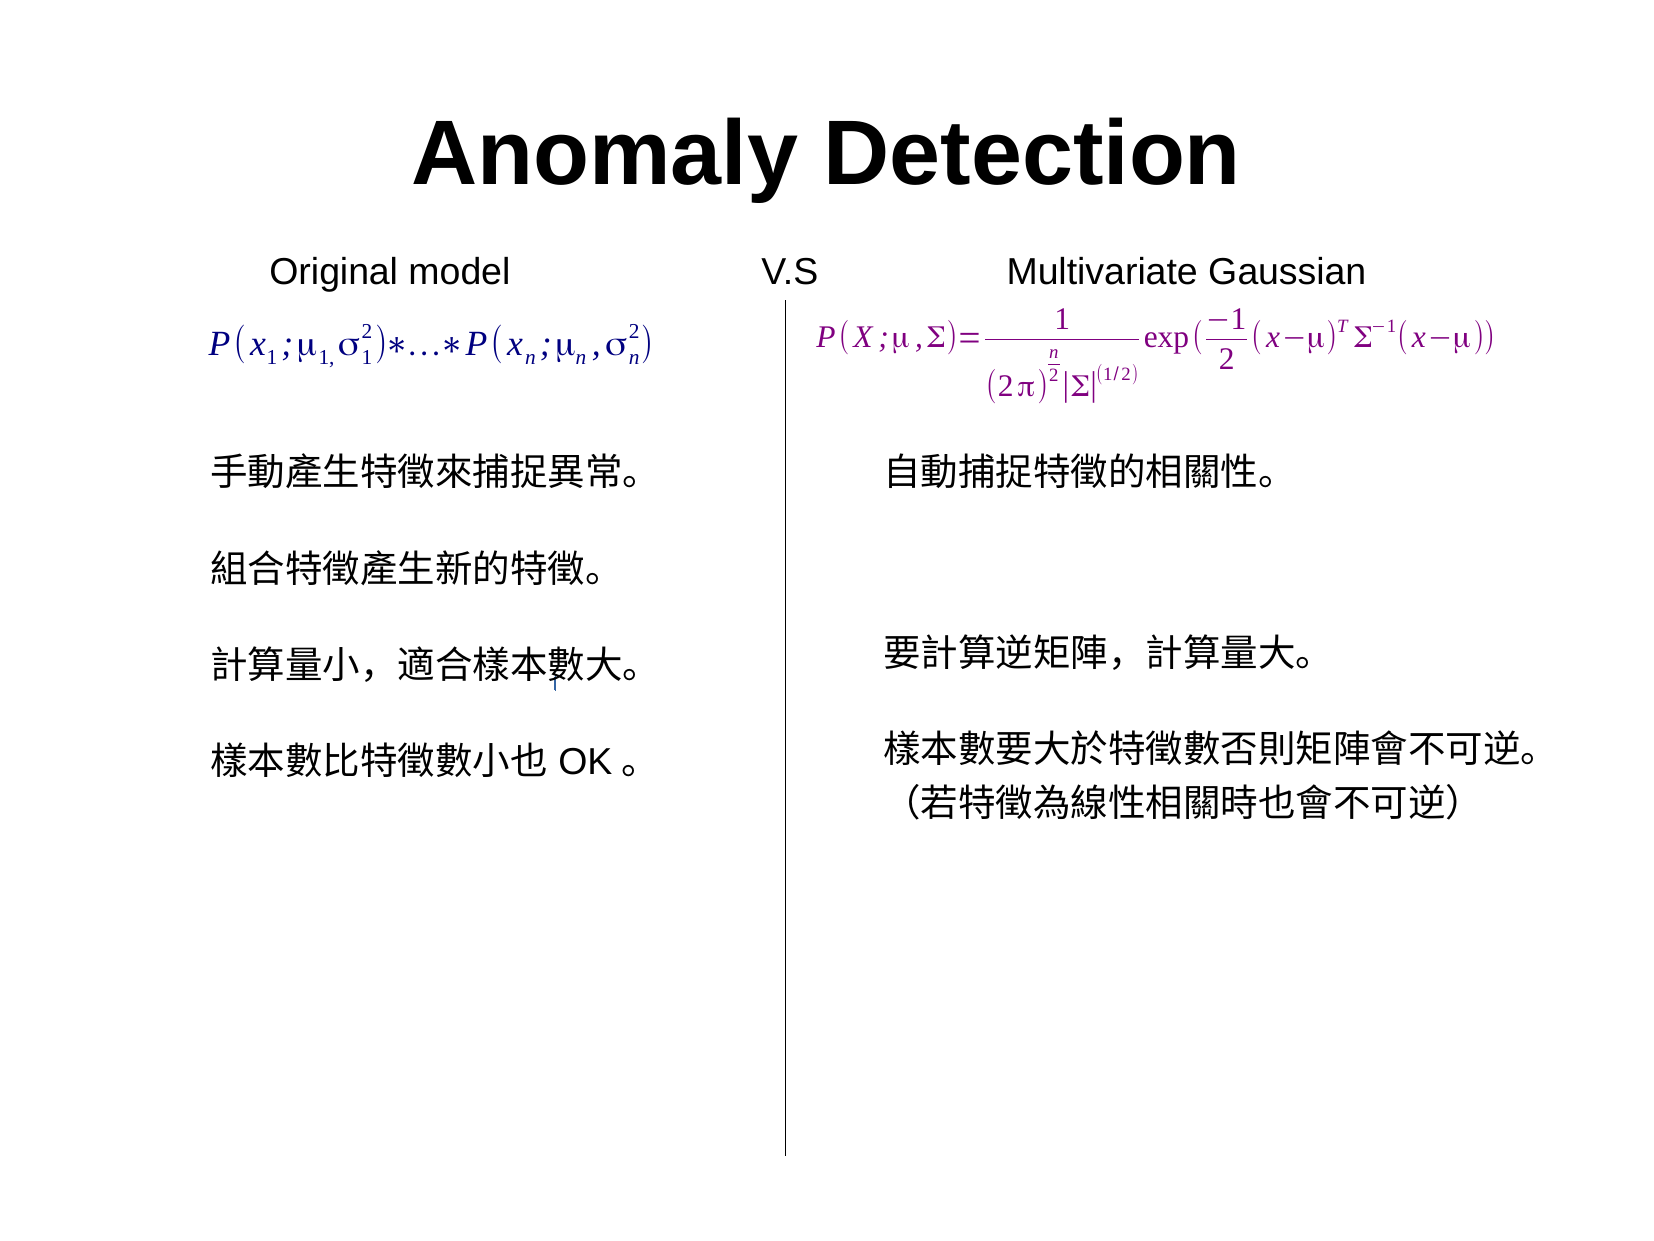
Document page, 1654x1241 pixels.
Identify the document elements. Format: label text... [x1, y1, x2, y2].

chart [201, 318, 659, 370]
text_box Original model V.S Multivariate Gaussian [254, 243, 1394, 301]
text_box 手動產生特徵來捕捉異常。 組合特徵產生新的特徵。 計算量小，適合樣本數大。 樣本數比特徵數小也OK。 [195, 434, 736, 773]
chart [810, 301, 1501, 406]
title Anomaly Detection [82, 49, 1571, 257]
text_box 自動捕捉特徵的相關性。 要計算逆矩陣，計算量大。 樣本數要大於特徵數否則矩陣會不可逆。 （若特徵為線性相關時也會不可逆） [868, 434, 1574, 815]
